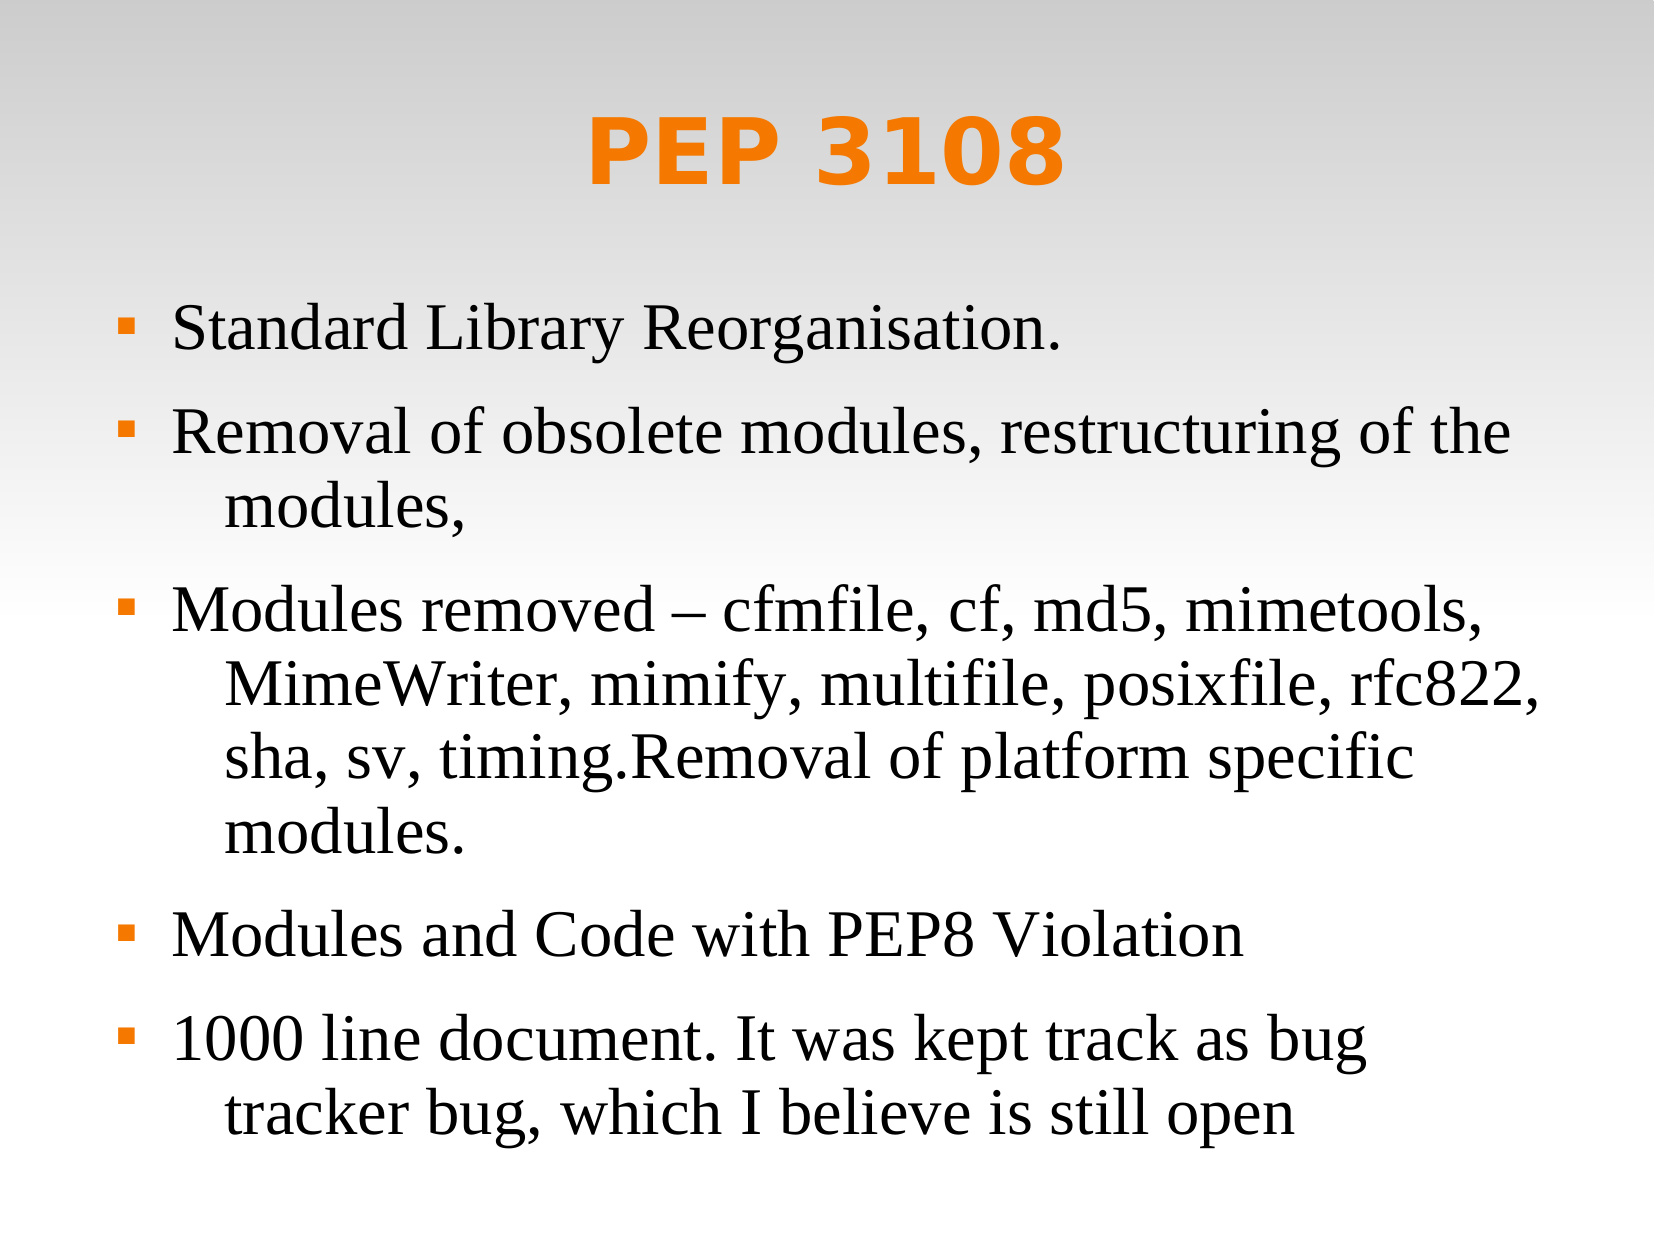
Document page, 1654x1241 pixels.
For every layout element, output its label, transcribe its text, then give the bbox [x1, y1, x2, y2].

title PEP 3108 [82, 56, 1571, 250]
list Standard Library Reorganisation. Removal of obsolete modules, restructuring of the modules, Modules removed – cfmfile, cf, md5, mimetools, MimeWriter, mimify, multifile, posixfile, rfc822, sha, sv, timing.Removal of platform specific modules. Modules and Code with PEP8 Violation 1000 line document. It was kept track as bug tracker bug, which I believe is still open [82, 290, 1571, 1217]
